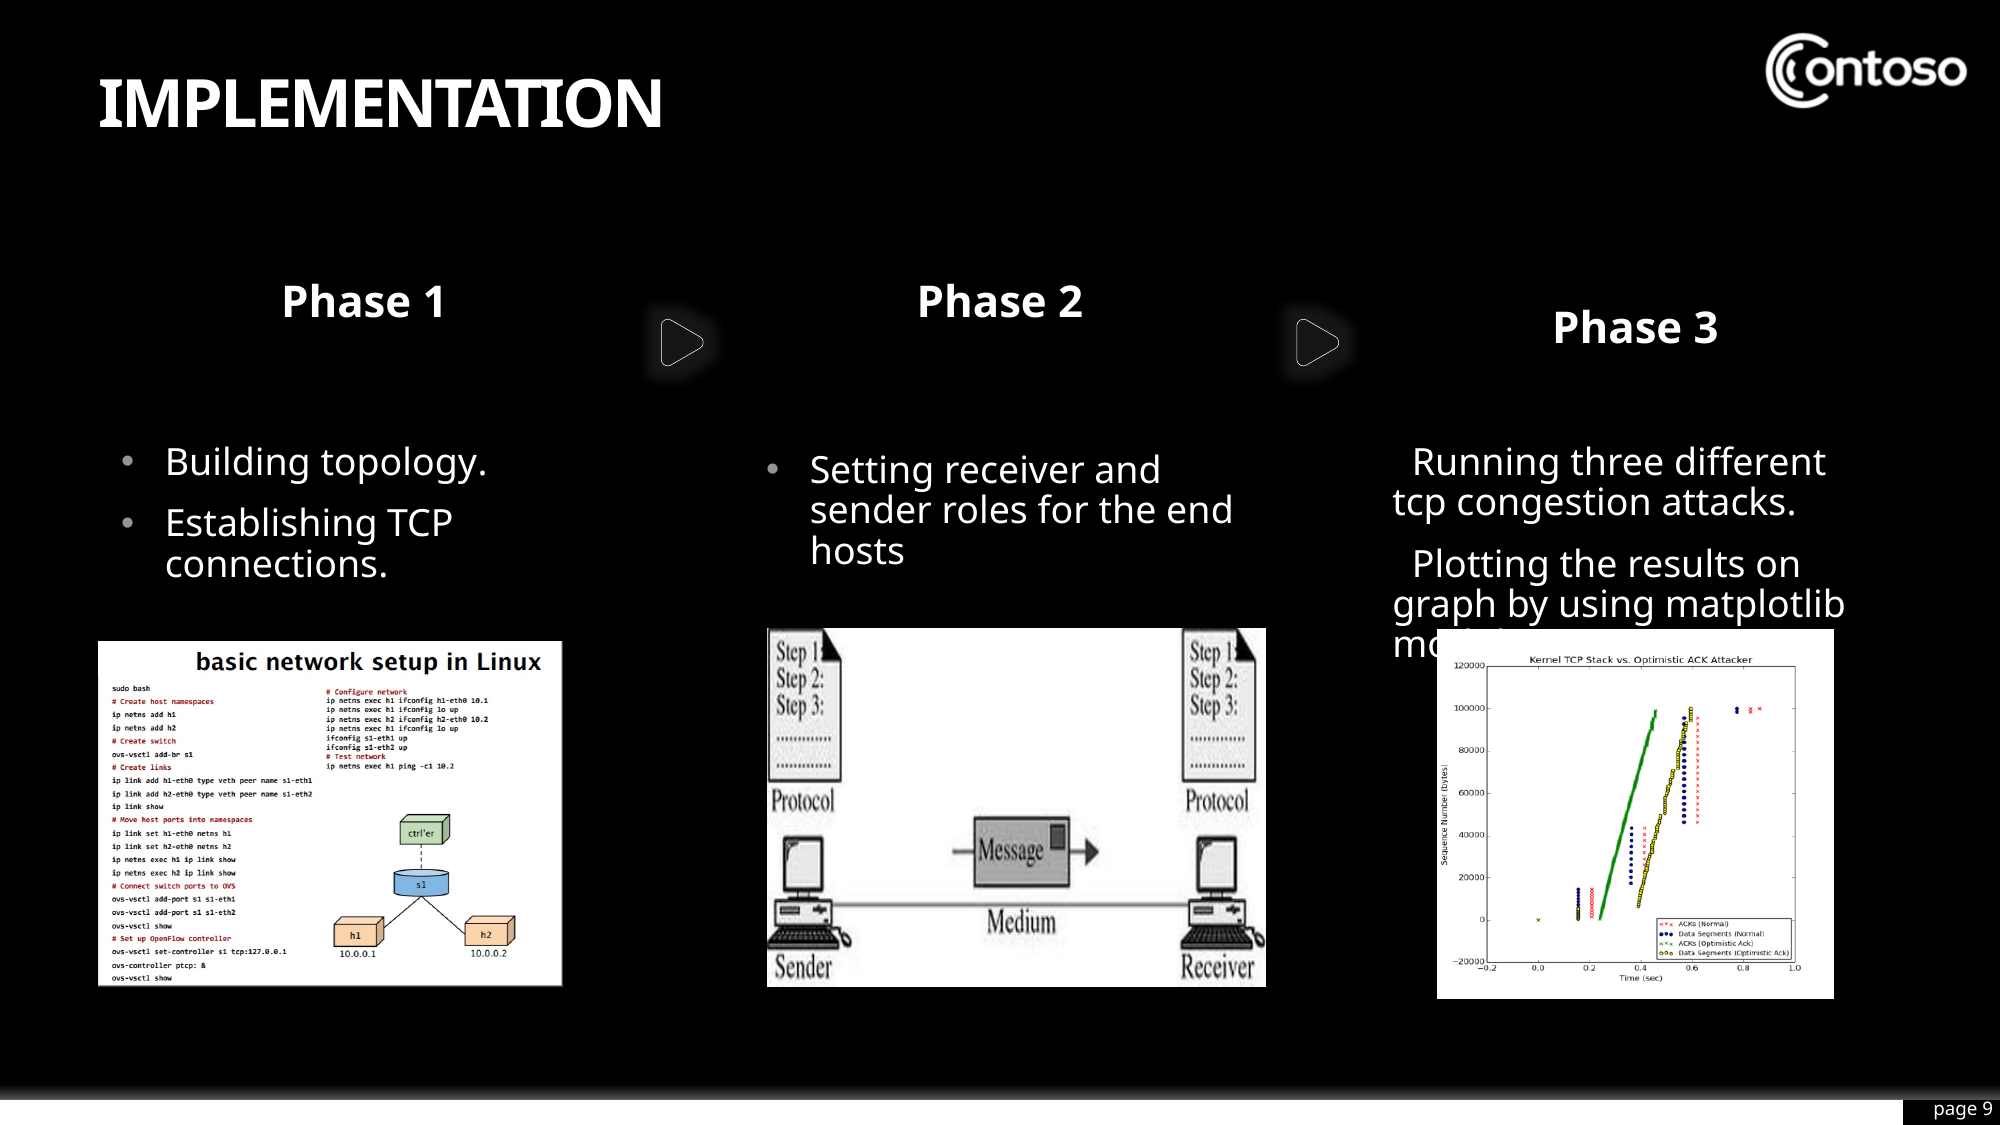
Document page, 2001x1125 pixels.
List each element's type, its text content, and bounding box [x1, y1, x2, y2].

list Building topology. Establishing TCP connections. [98, 401, 631, 998]
picture [1758, 26, 1974, 110]
picture [98, 641, 563, 987]
picture [1437, 629, 1834, 999]
slide_number page <number> [1903, 1096, 1994, 1123]
list Phase 3 [1369, 283, 1902, 376]
list Phase 1 [98, 283, 631, 376]
title IMPLEMENTATION [98, 70, 1735, 142]
picture [767, 628, 1266, 987]
list Running three different tcp congestion attacks. Plotting the results on graph by using matplotlib module [1369, 401, 1902, 998]
list Setting receiver and sender roles for the end hosts [743, 343, 1275, 940]
list Phase 2 [734, 283, 1266, 376]
